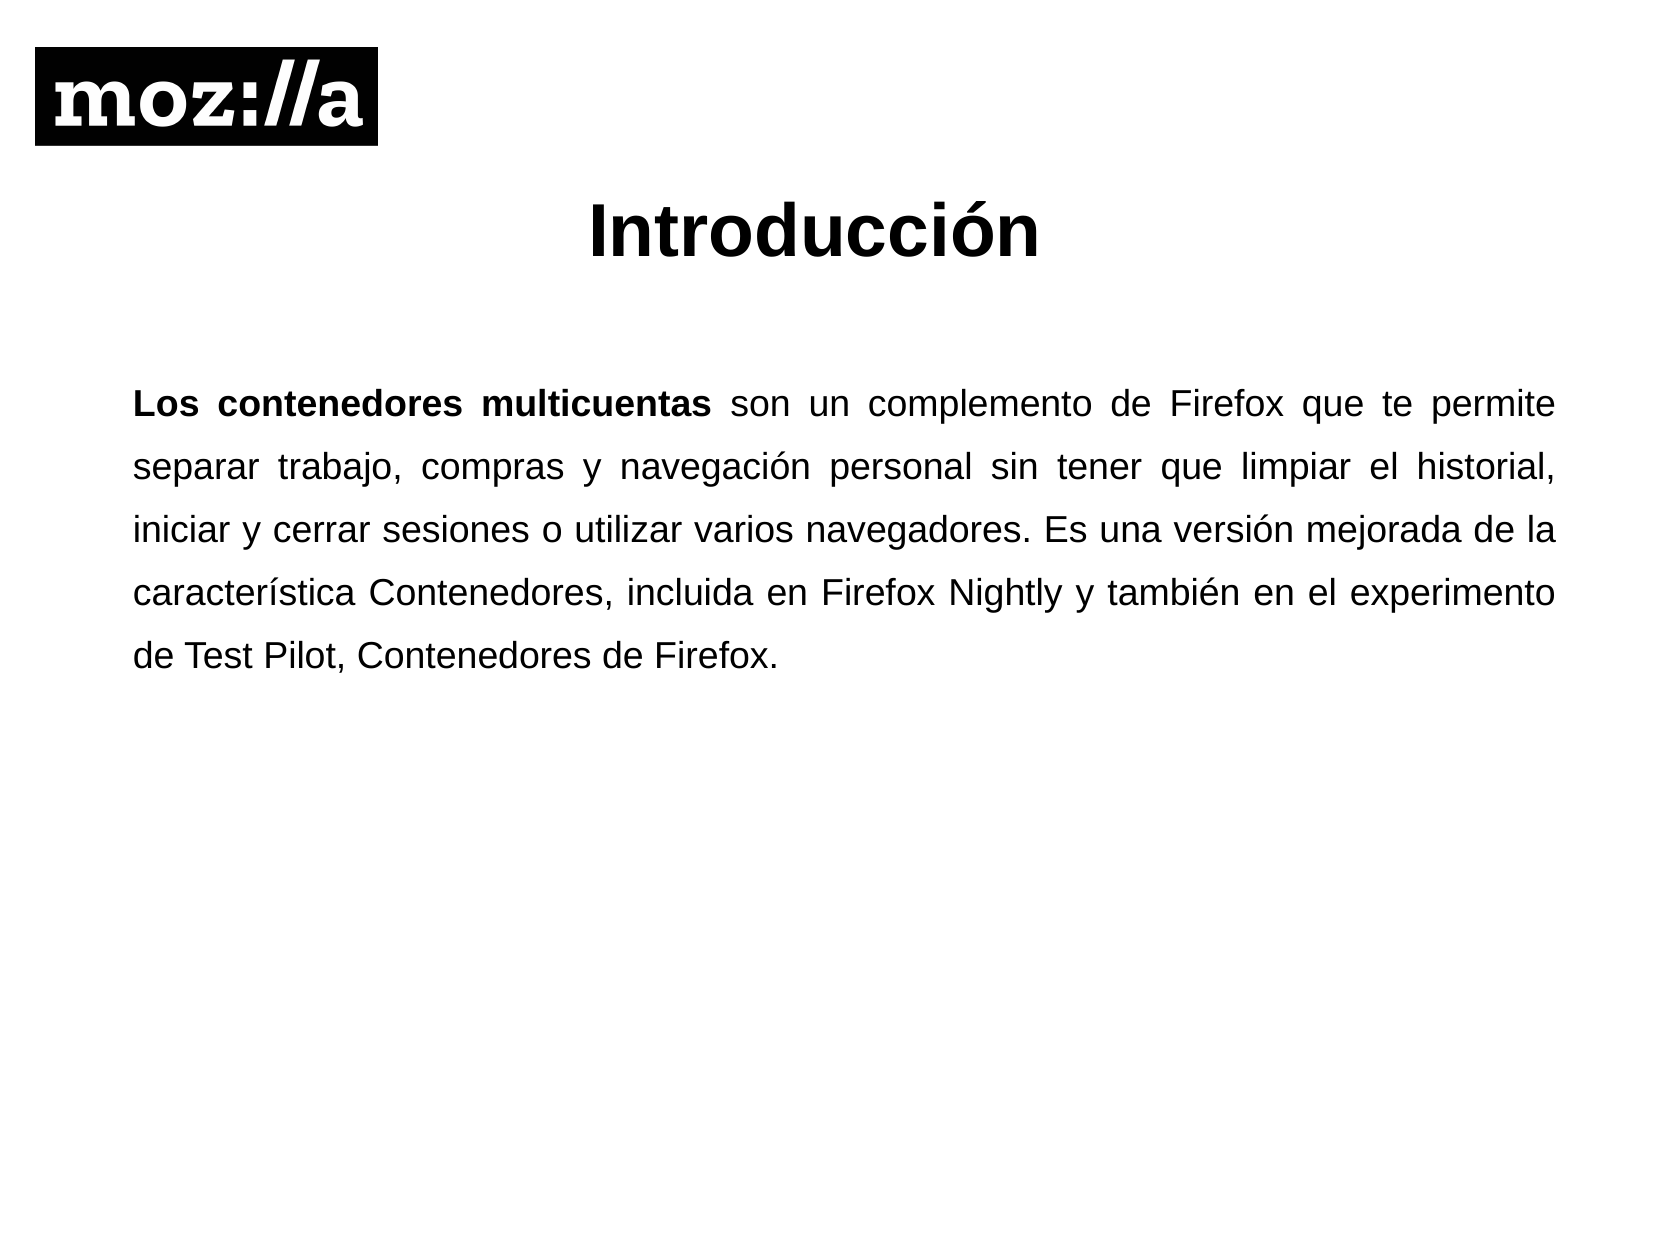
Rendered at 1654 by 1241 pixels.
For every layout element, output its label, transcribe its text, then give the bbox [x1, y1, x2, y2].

picture [35, 47, 378, 146]
text_box Los contenedores multicuentas son un complemento de Firefox que te permite separar trabajo, compras y navegación personal sin tener que limpiar el historial, iniciar y cerrar sesiones o utilizar varios navegadores. Es una versión mejorada de la característica Contenedores, incluida en Firefox Nightly y también en el experimento de Test Pilot, Contenedores de Firefox. [118, 354, 1571, 945]
subtitle [82, 290, 1571, 1010]
text_box Introducción [70, 154, 1559, 308]
